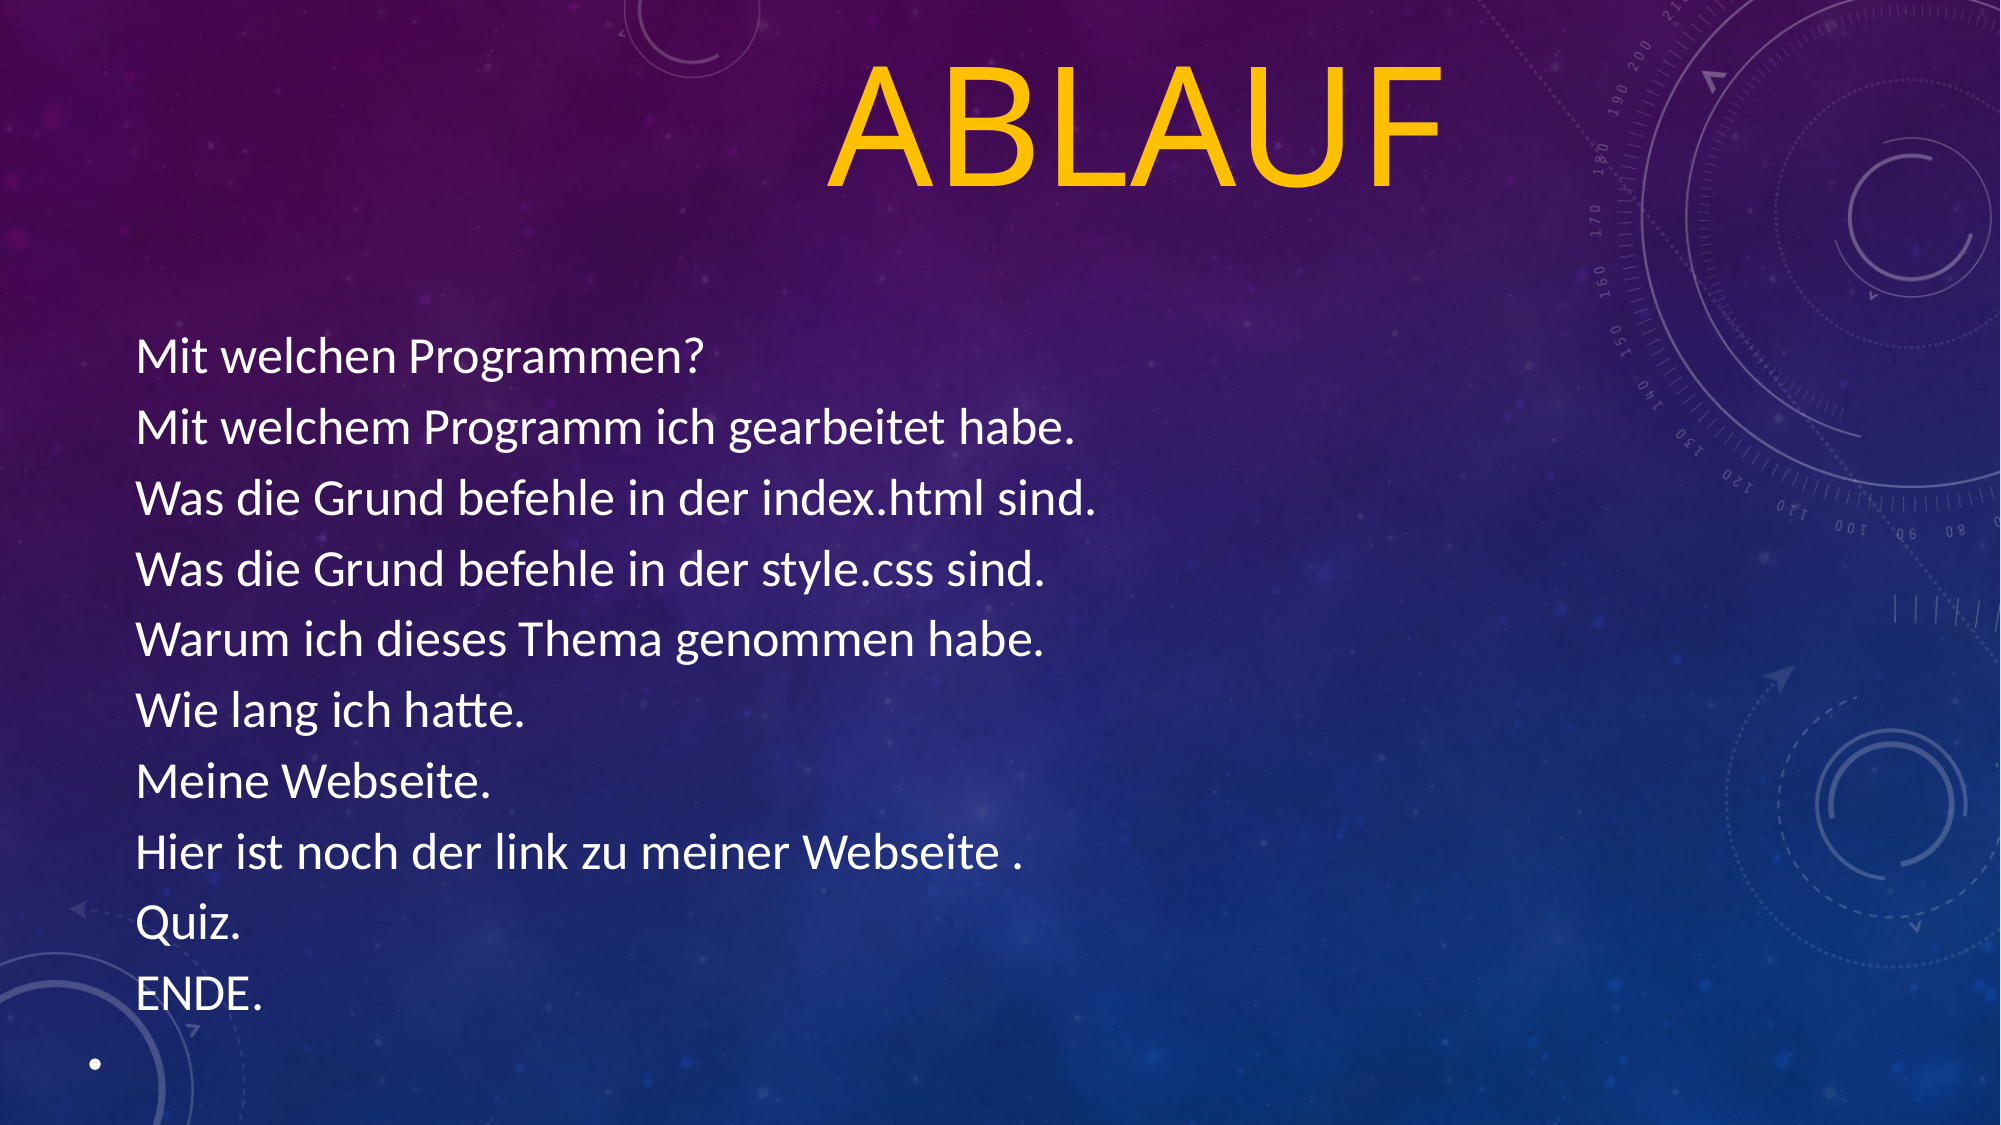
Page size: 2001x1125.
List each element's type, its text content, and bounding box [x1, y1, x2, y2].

title Ablauf [120, 0, 1783, 239]
list Mit welchen Programmen? Mit welchem Programm ich gearbeitet habe. Was die Grund befehle in der index.html sind. Was die Grund befehle in der style.css sind. Warum ich dieses Thema genommen habe. Wie lang ich hatte. Meine Webseite. Hier ist noch der link zu meiner Webseite . Quiz. ENDE. [72, 326, 1735, 1125]
